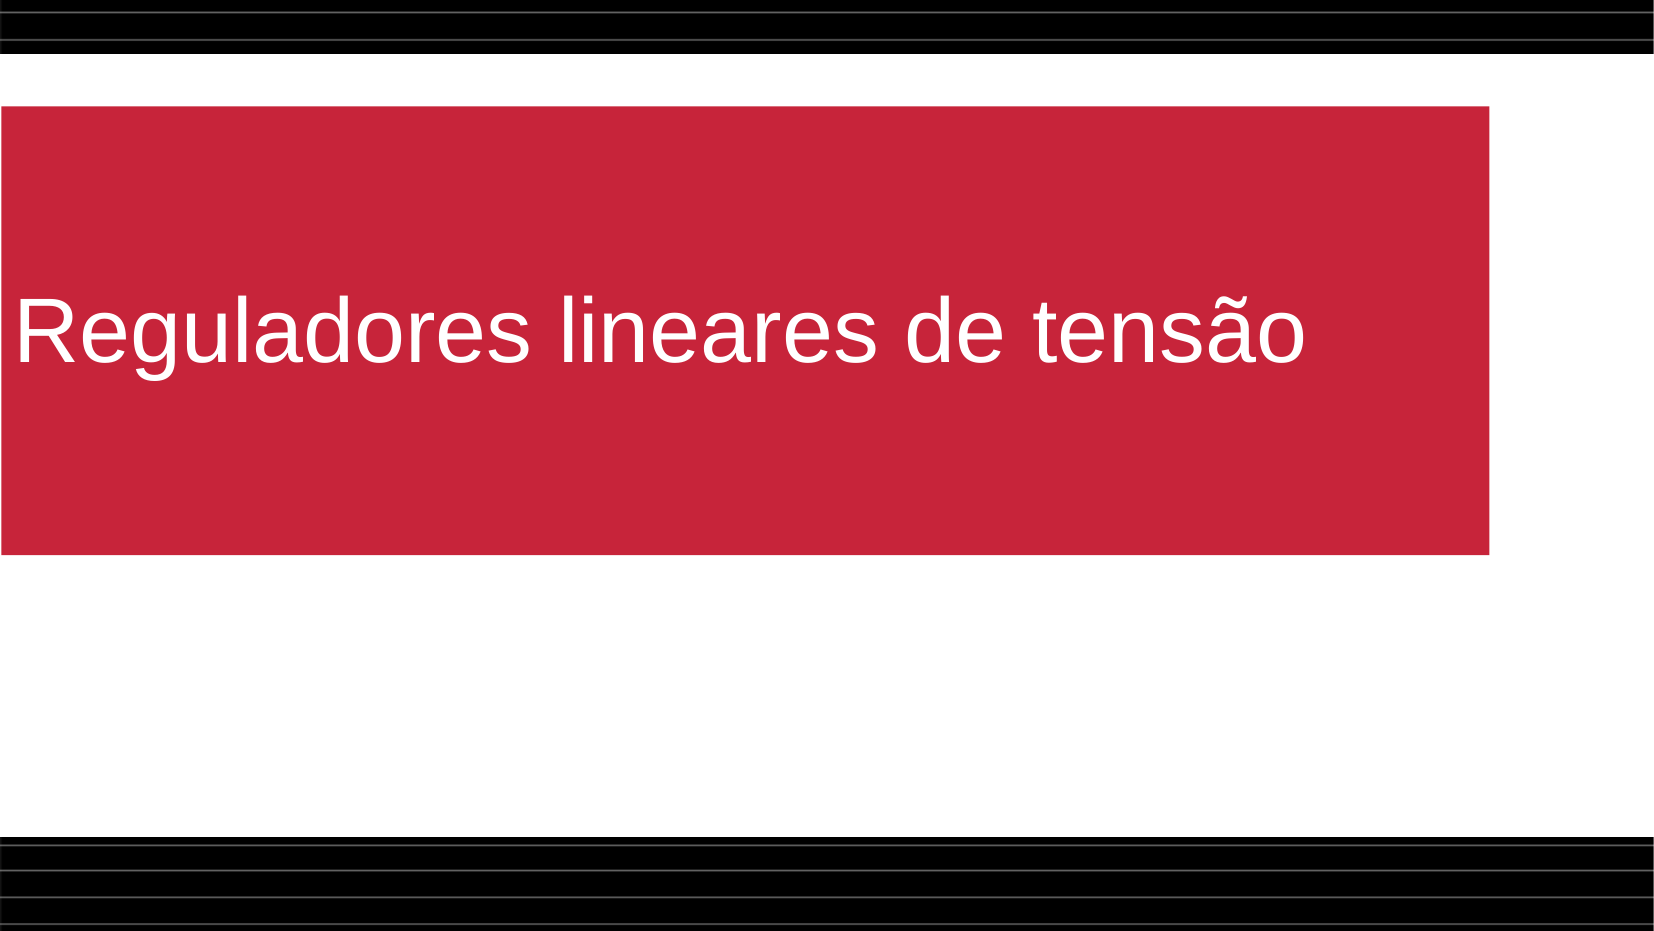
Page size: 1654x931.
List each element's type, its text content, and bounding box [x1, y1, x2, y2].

title Reguladores lineares de tensão [1, 106, 1490, 556]
picture [0, 837, 1654, 931]
picture [0, 0, 1654, 54]
